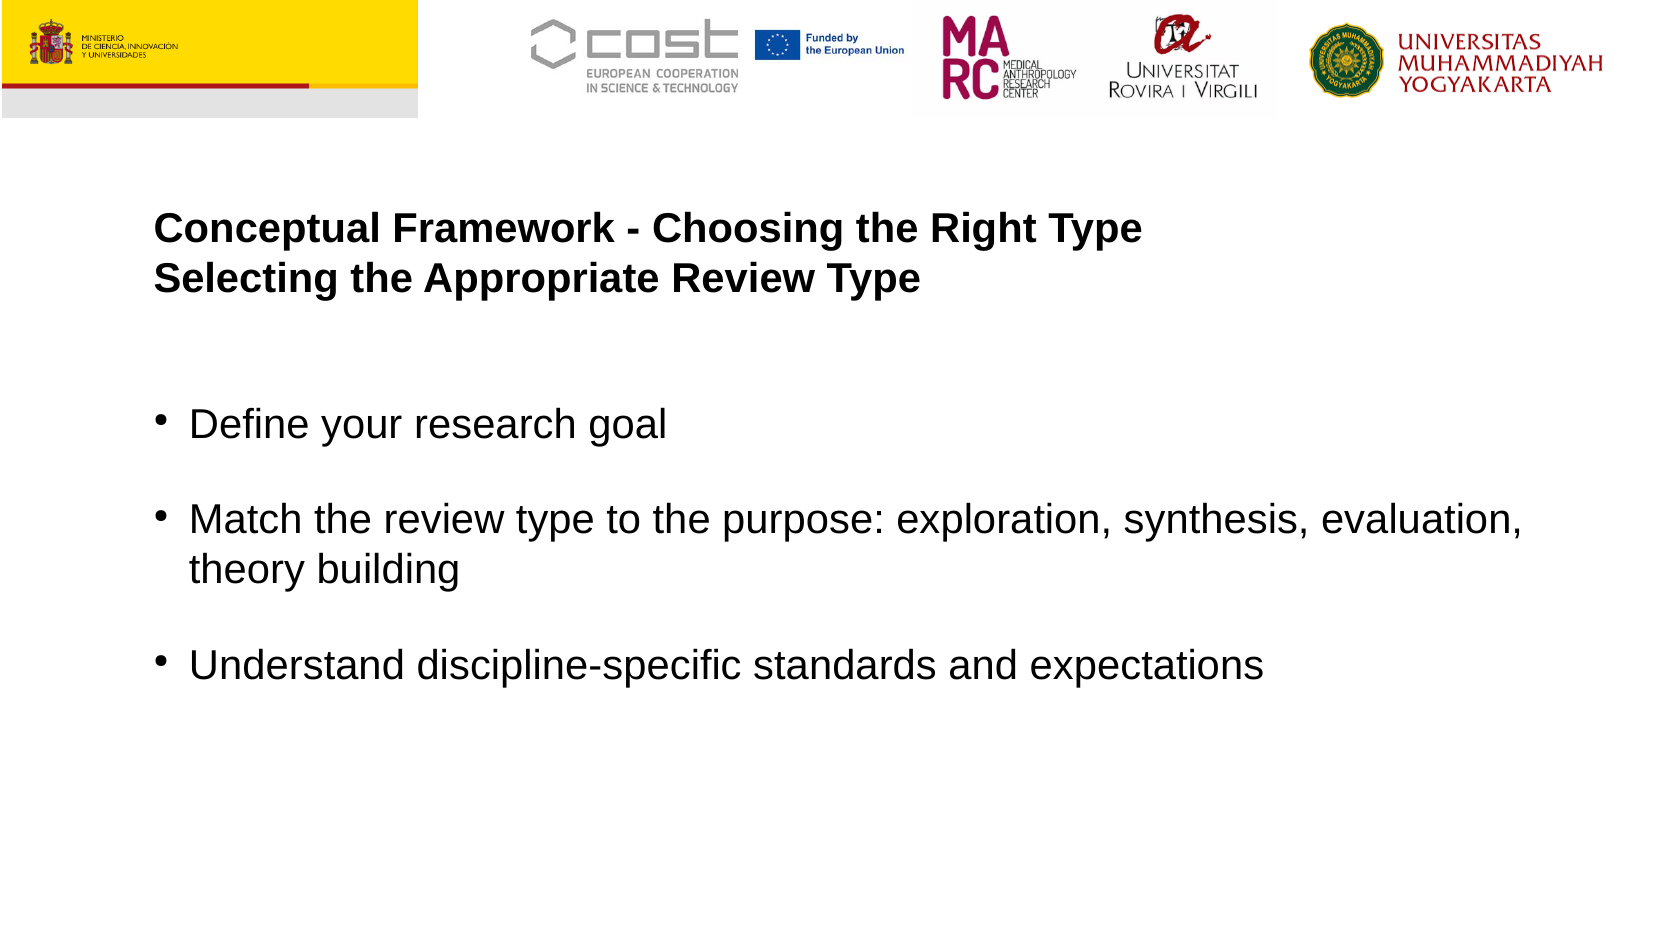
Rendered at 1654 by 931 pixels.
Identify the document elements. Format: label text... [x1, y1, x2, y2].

text_box Conceptual Framework - Choosing the Right Type Selecting the Appropriate Review Type Define your research goal Match the review type to the purpose: exploration, synthesis, evaluation, theory building Understand discipline-specific standards and expectations [82, 200, 1552, 845]
picture [2, 0, 1278, 119]
picture [1302, 14, 1613, 112]
